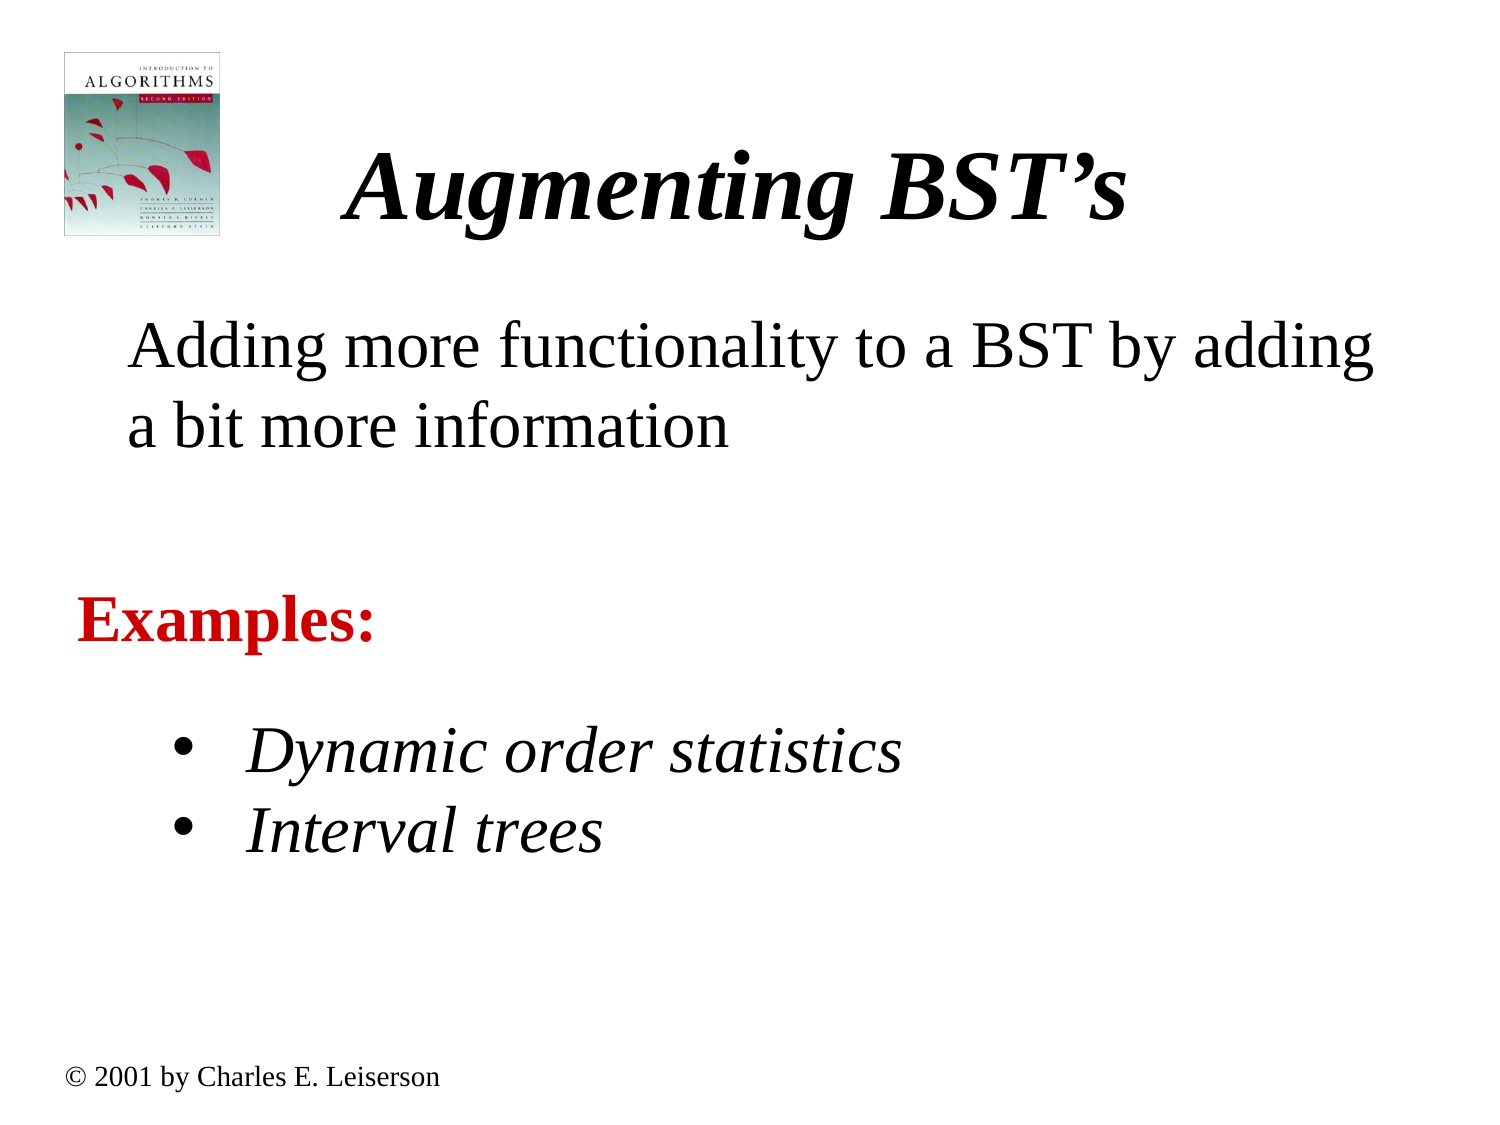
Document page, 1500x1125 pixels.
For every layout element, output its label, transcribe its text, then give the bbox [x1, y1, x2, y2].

picture [64, 52, 220, 236]
text_box Examples: [62, 567, 393, 663]
text_box Dynamic order statistics Interval trees [157, 698, 1168, 874]
title Augmenting BST’s [99, 62, 1375, 313]
text_box Adding more functionality to a BST by adding a bit more information [112, 293, 1426, 469]
